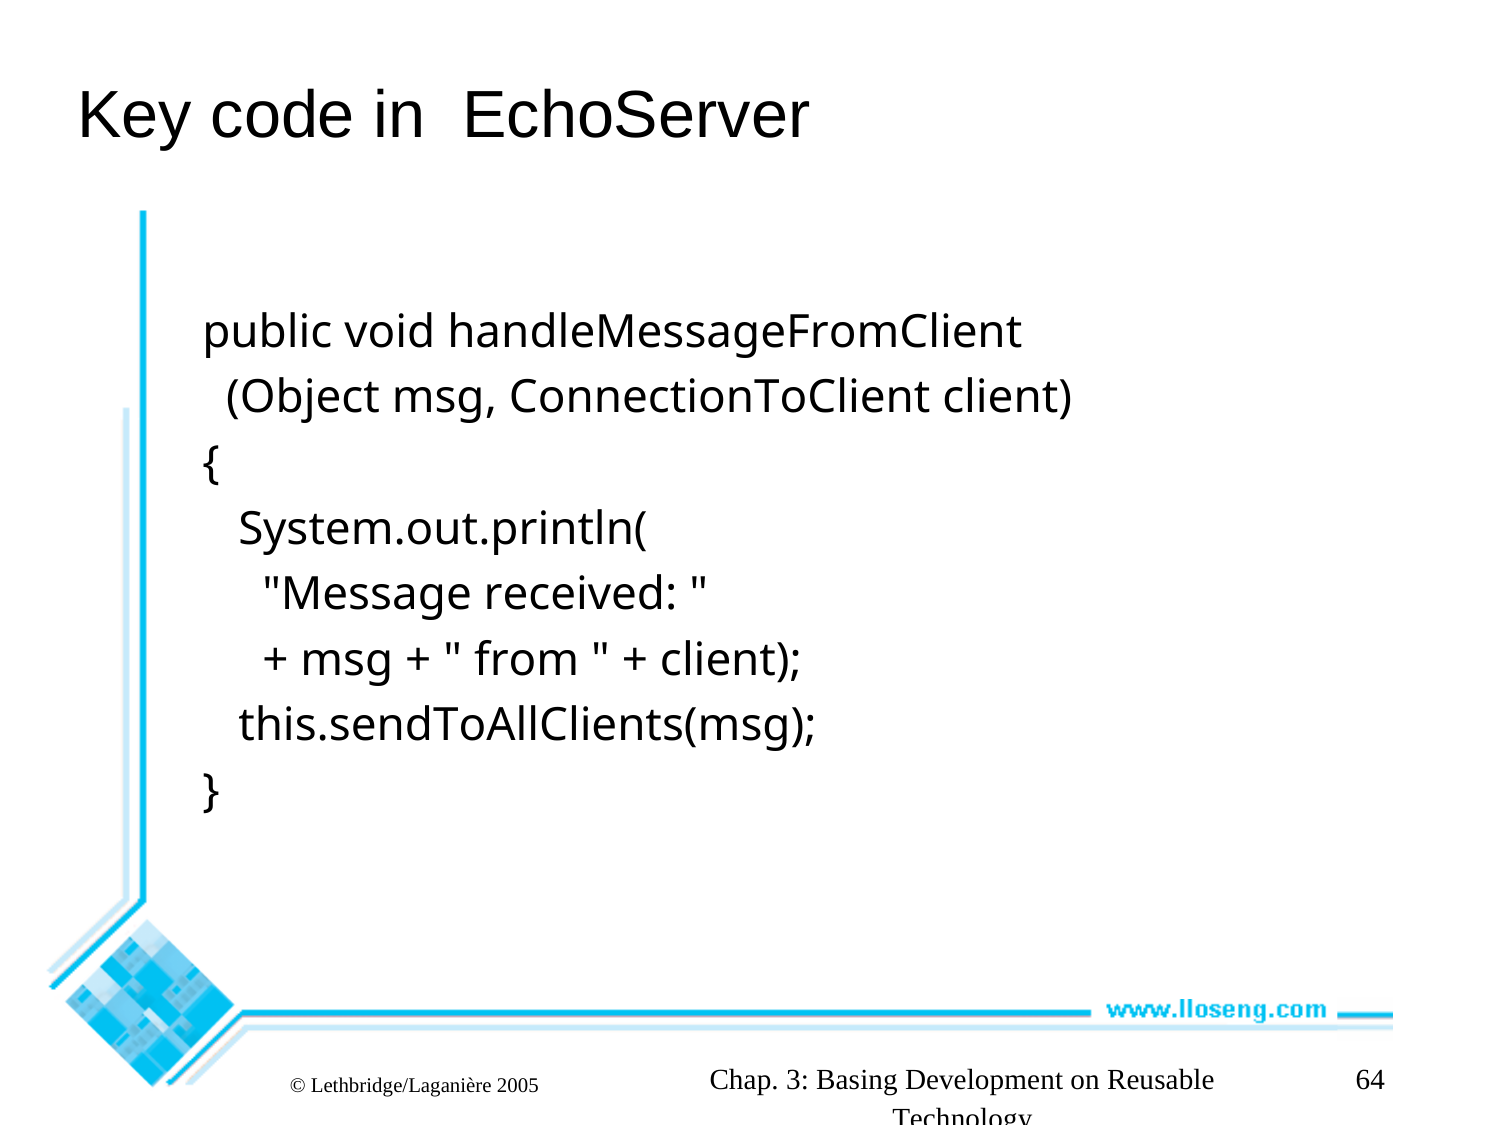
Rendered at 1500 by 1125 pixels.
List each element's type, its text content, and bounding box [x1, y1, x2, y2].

text_box © Lethbridge/Laganière 2005 [275, 1062, 601, 1125]
title Key code in EchoServer [62, 37, 1413, 188]
text_box Chap. 3: Basing Development on Reusable Technology [624, 1050, 1300, 1125]
text_box 15 [1325, 1050, 1401, 1125]
picture [35, 199, 1363, 1089]
text_box public void handleMessageFromClient (Object msg, ConnectionToClient client) { System.out.println( "Message received: " + msg + " from " + client); this.sendToAllClients(msg); } [187, 287, 1401, 753]
